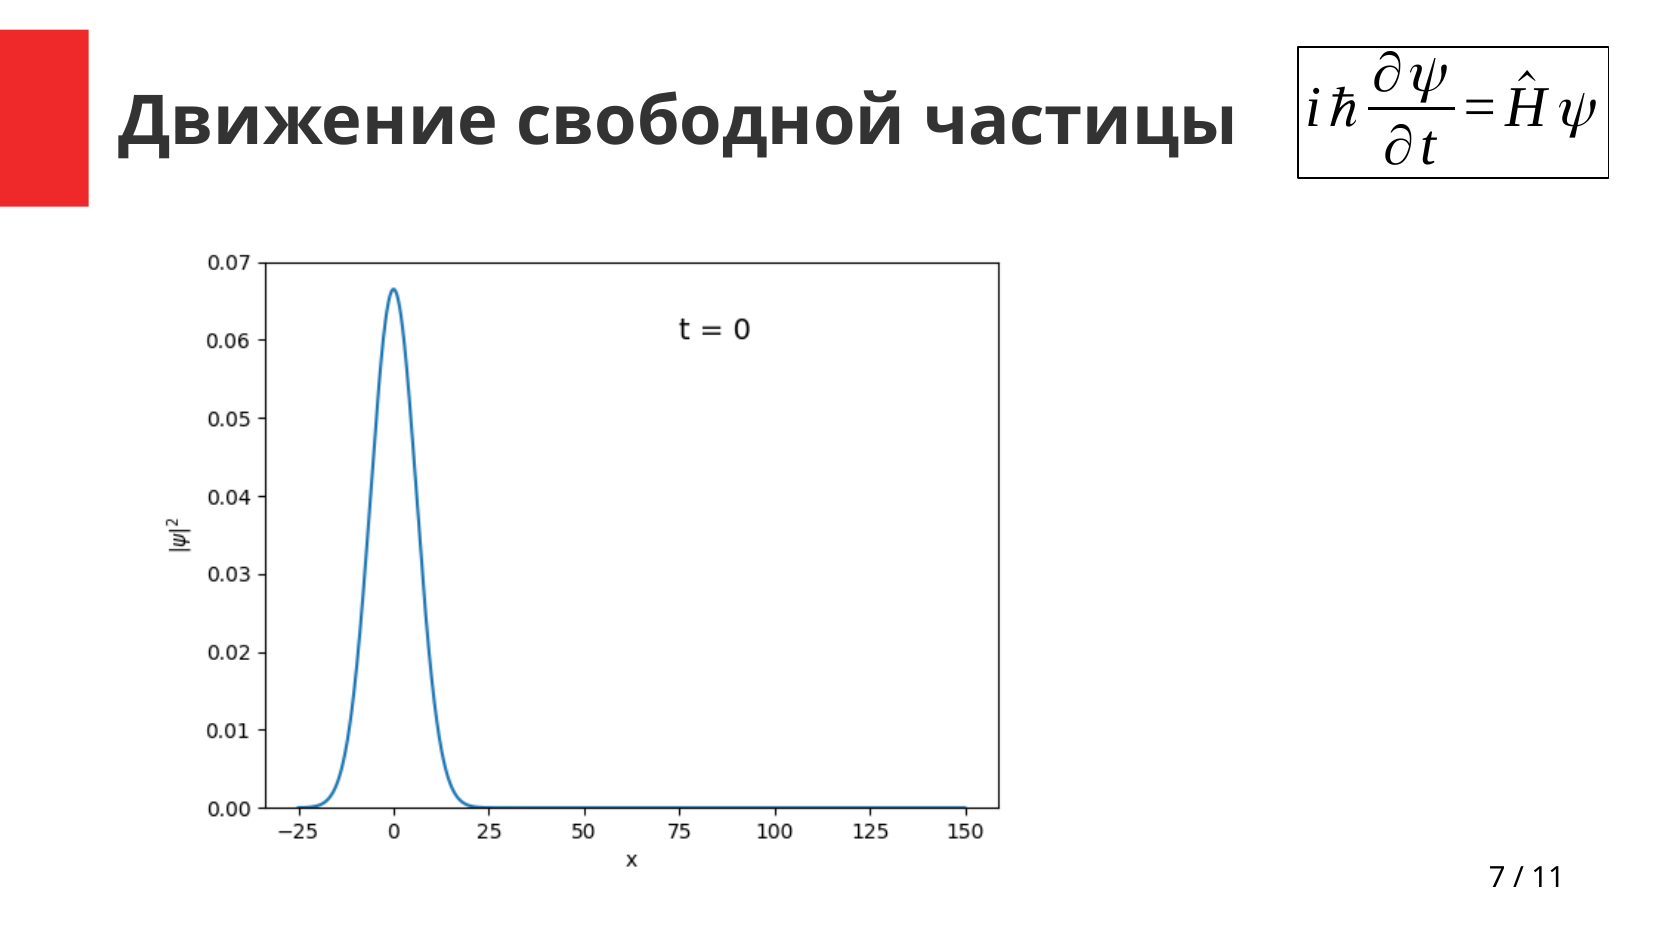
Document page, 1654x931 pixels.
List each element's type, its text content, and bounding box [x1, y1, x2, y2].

chart [1299, 47, 1608, 178]
picture [147, 177, 1093, 886]
title Движение свободной частицы [118, 29, 1595, 207]
